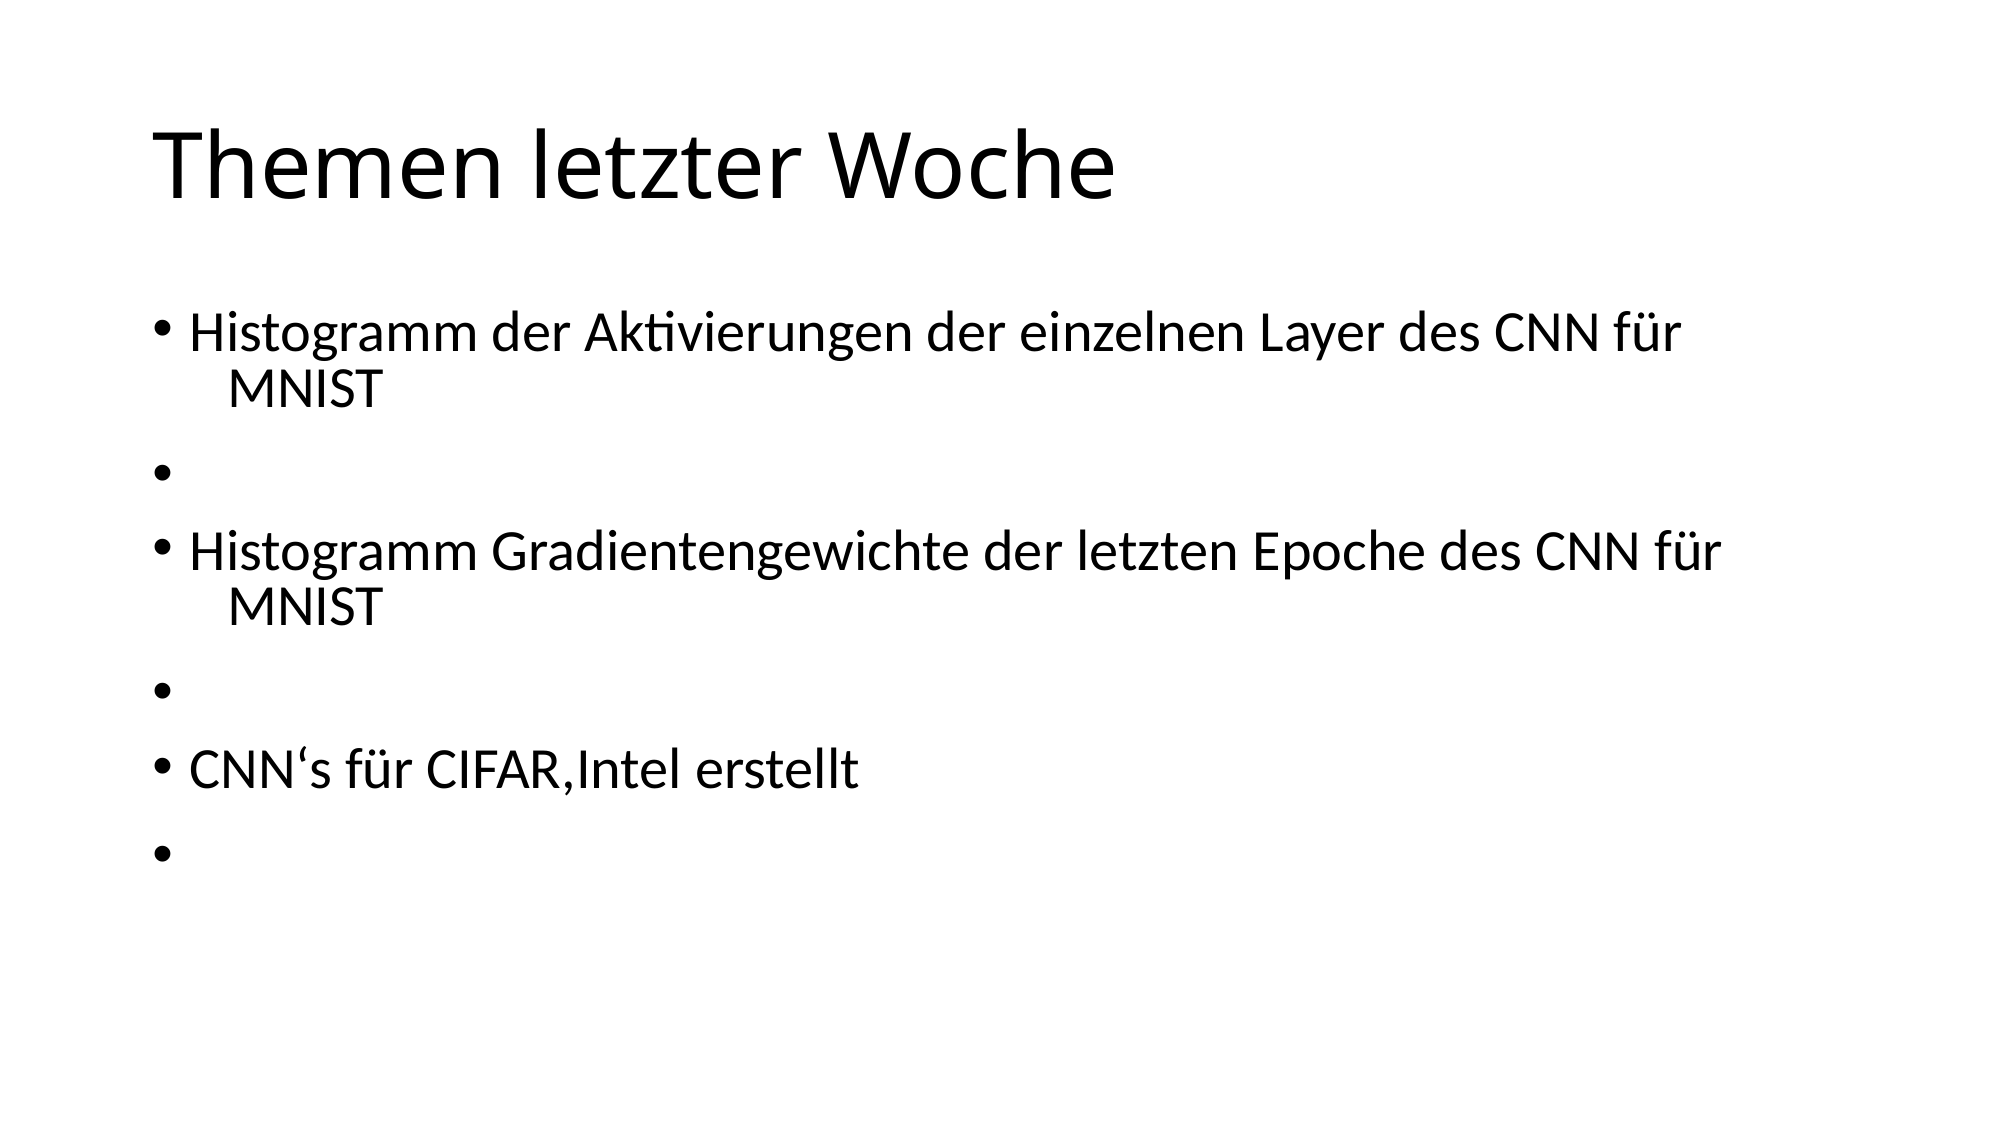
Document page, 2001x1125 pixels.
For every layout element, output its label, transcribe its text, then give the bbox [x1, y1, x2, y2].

list Histogramm der Aktivierungen der einzelnen Layer des CNN für MNIST Histogramm Gradientengewichte der letzten Epoche des CNN für MNIST CNN‘s für CIFAR,Intel erstellt [137, 299, 1863, 1014]
title Themen letzter Woche [137, 59, 1863, 278]
